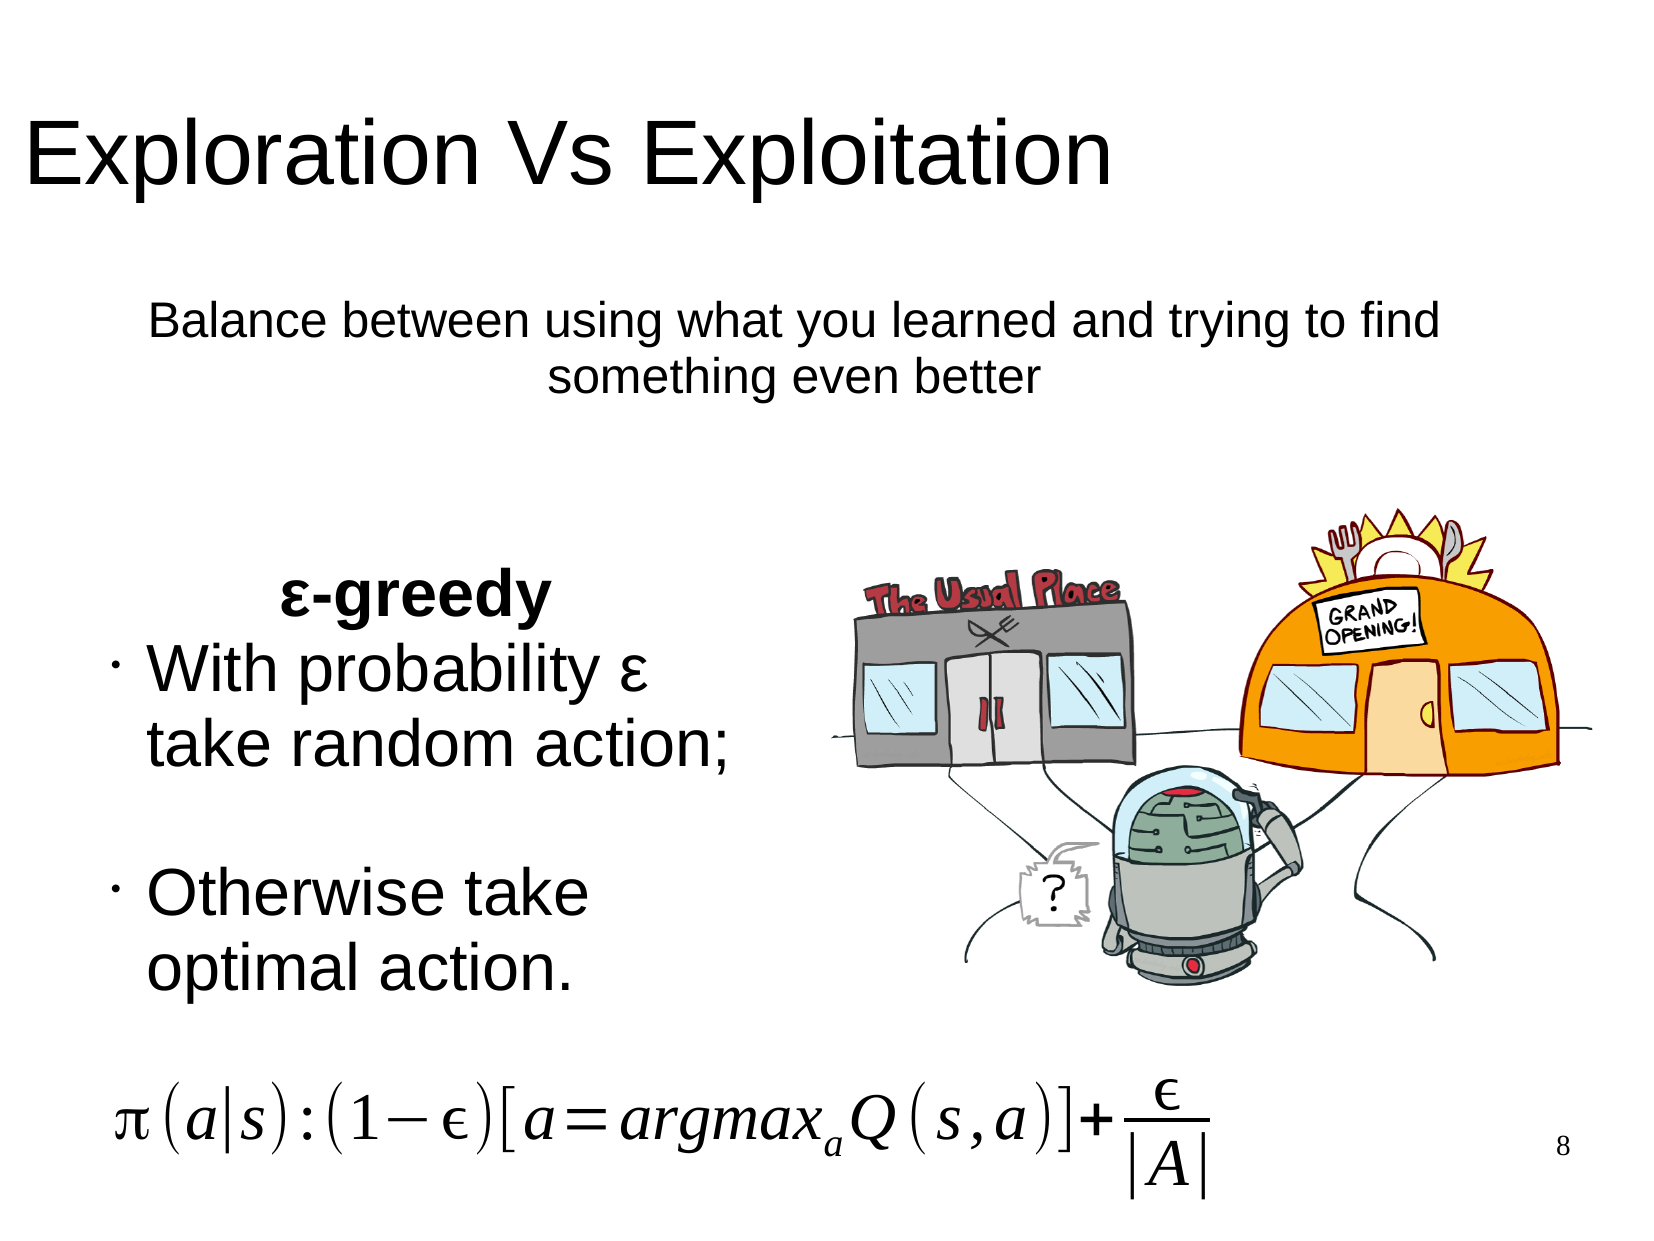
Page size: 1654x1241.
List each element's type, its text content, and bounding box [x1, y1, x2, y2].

picture [801, 462, 1606, 1000]
text_box ε-greedy With probability ε take random action; Otherwise take optimal action. [0, 545, 832, 1016]
text_box Balance between using what you learned and trying to find something even better [75, 285, 1515, 413]
title Exploration Vs Exploitation [23, 49, 1512, 257]
chart [98, 1076, 1232, 1201]
